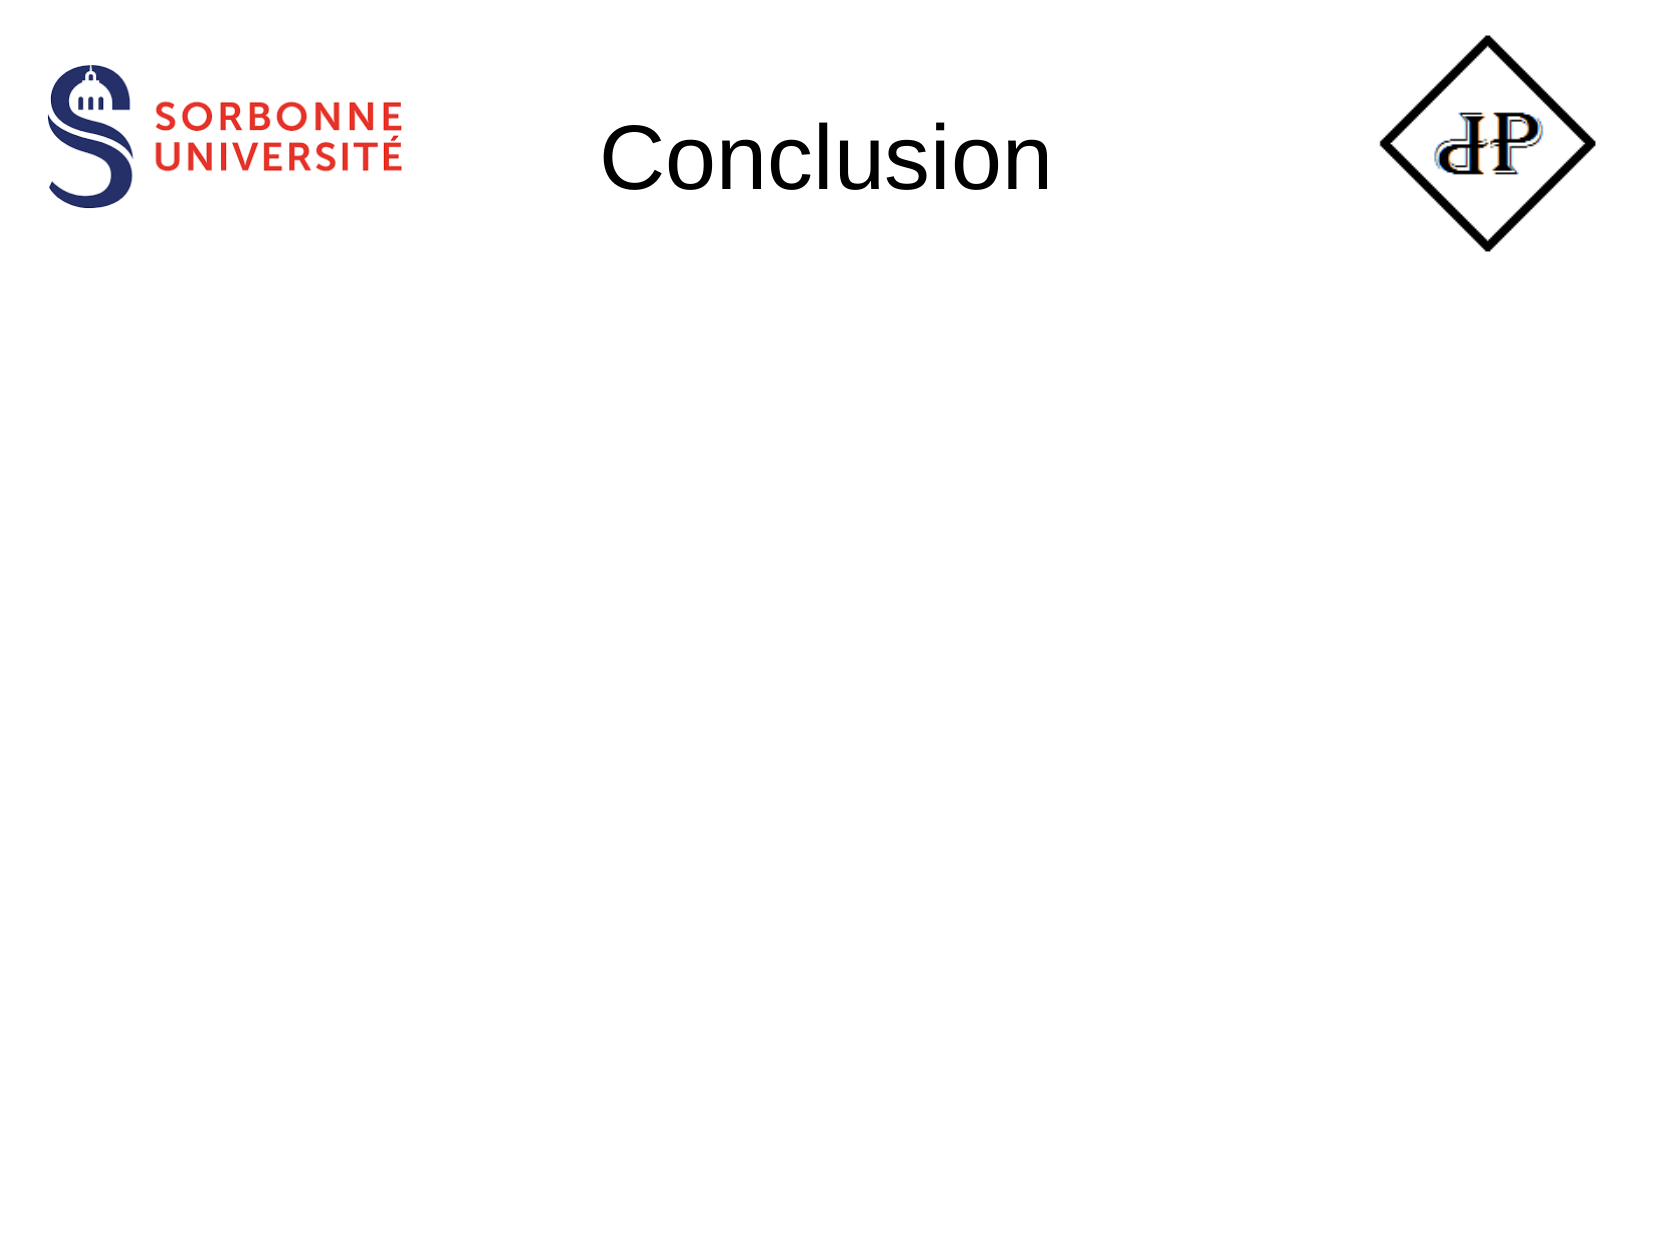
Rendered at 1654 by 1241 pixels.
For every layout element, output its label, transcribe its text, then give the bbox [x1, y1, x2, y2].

picture [1370, 29, 1608, 257]
title Conclusion [82, 49, 1571, 257]
picture [47, 64, 82, 209]
